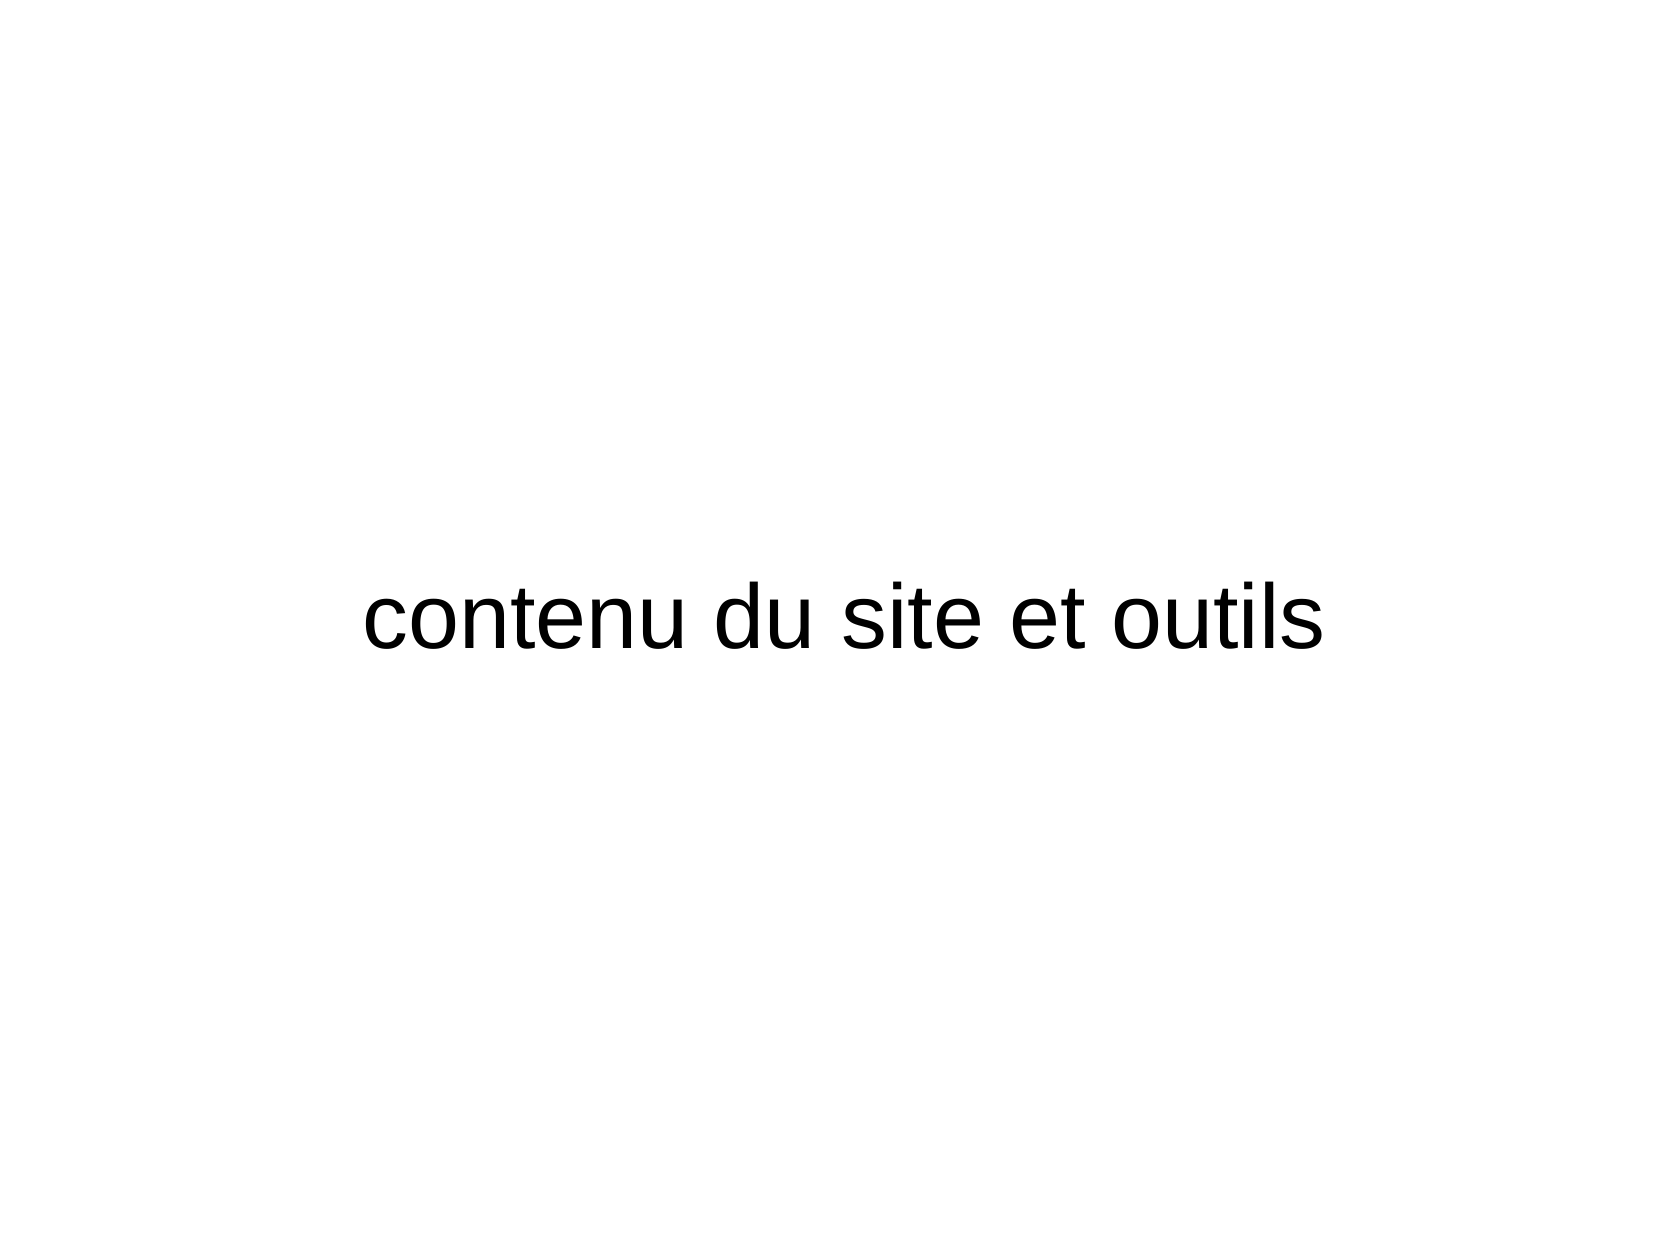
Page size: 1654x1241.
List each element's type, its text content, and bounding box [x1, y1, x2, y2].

title contenu du site et outils [82, 513, 1571, 721]
